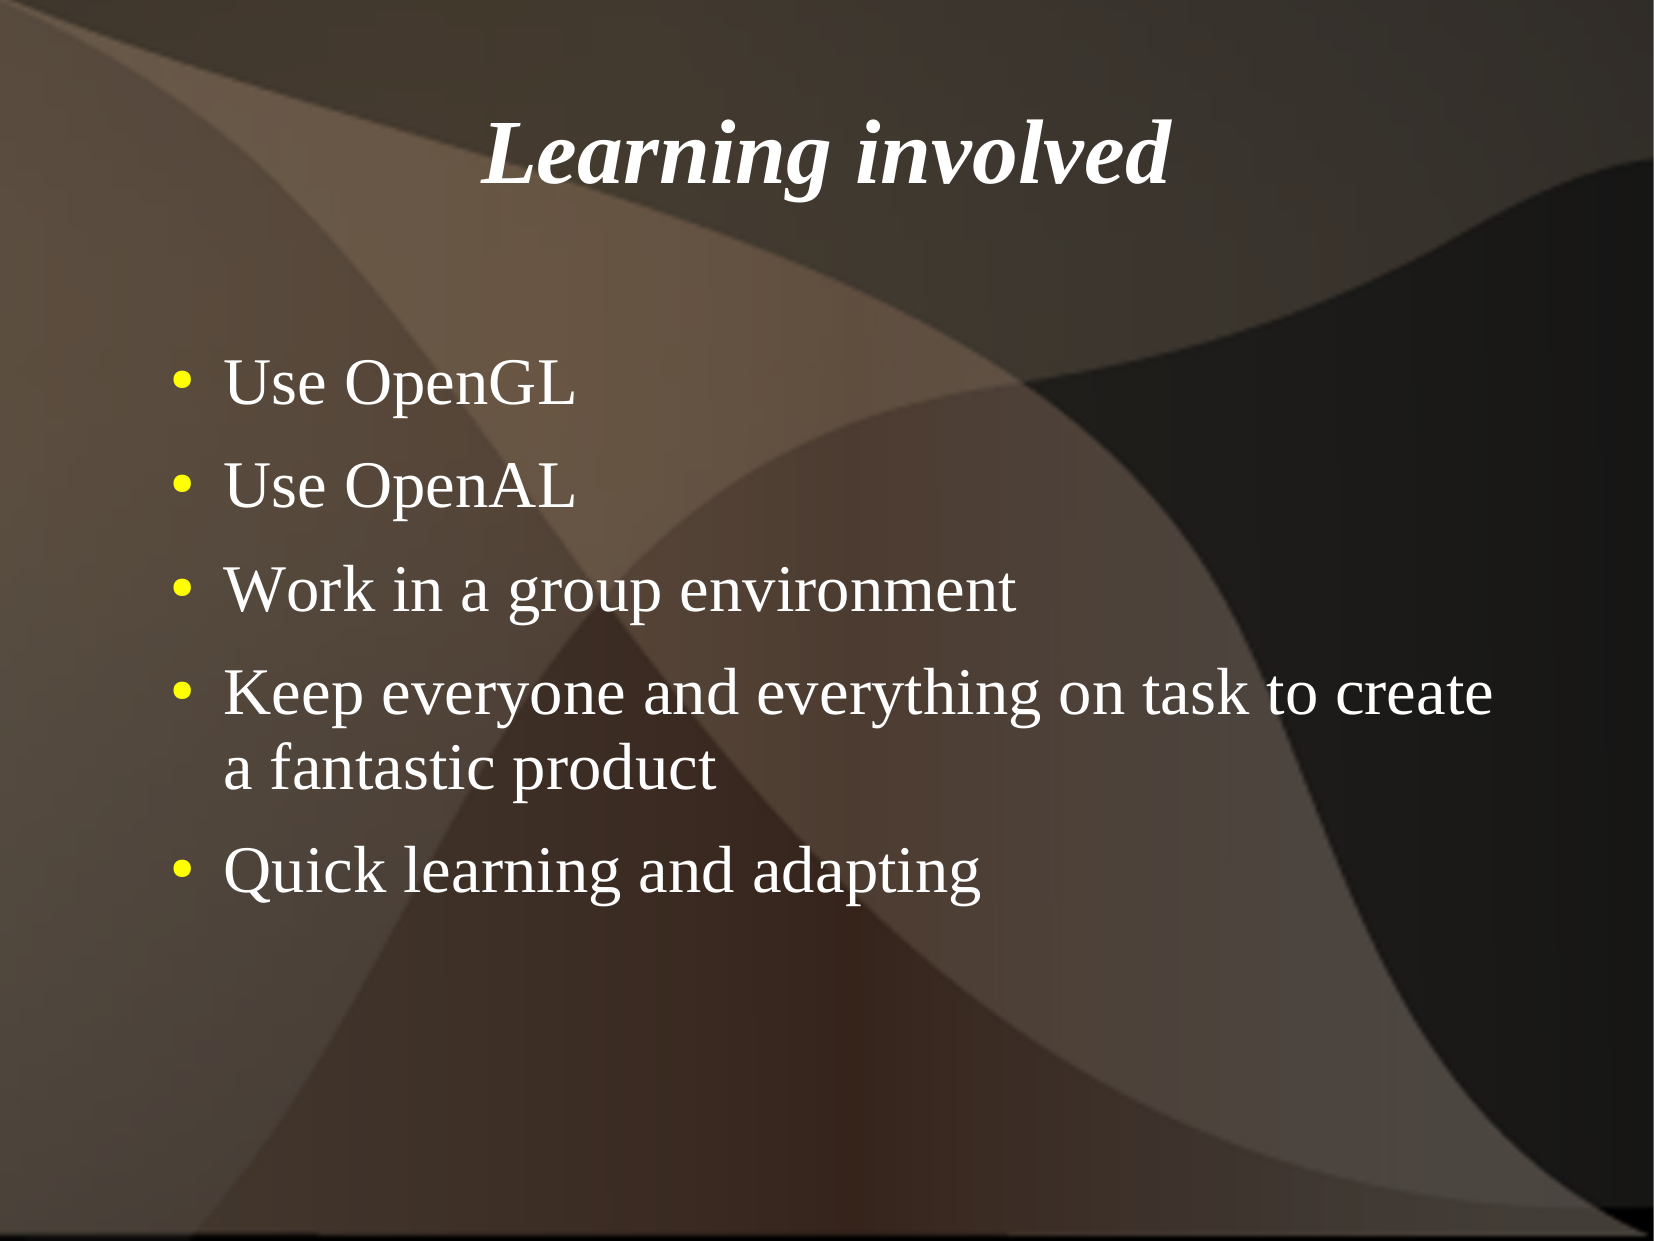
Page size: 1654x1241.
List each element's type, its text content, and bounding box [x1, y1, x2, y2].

title Learning involved [82, 49, 1571, 257]
picture [0, 0, 1654, 1241]
list Use OpenGL Use OpenAL Work in a group environment Keep everyone and everything on task to create a fantastic product Quick learning and adapting [152, 344, 1534, 1127]
